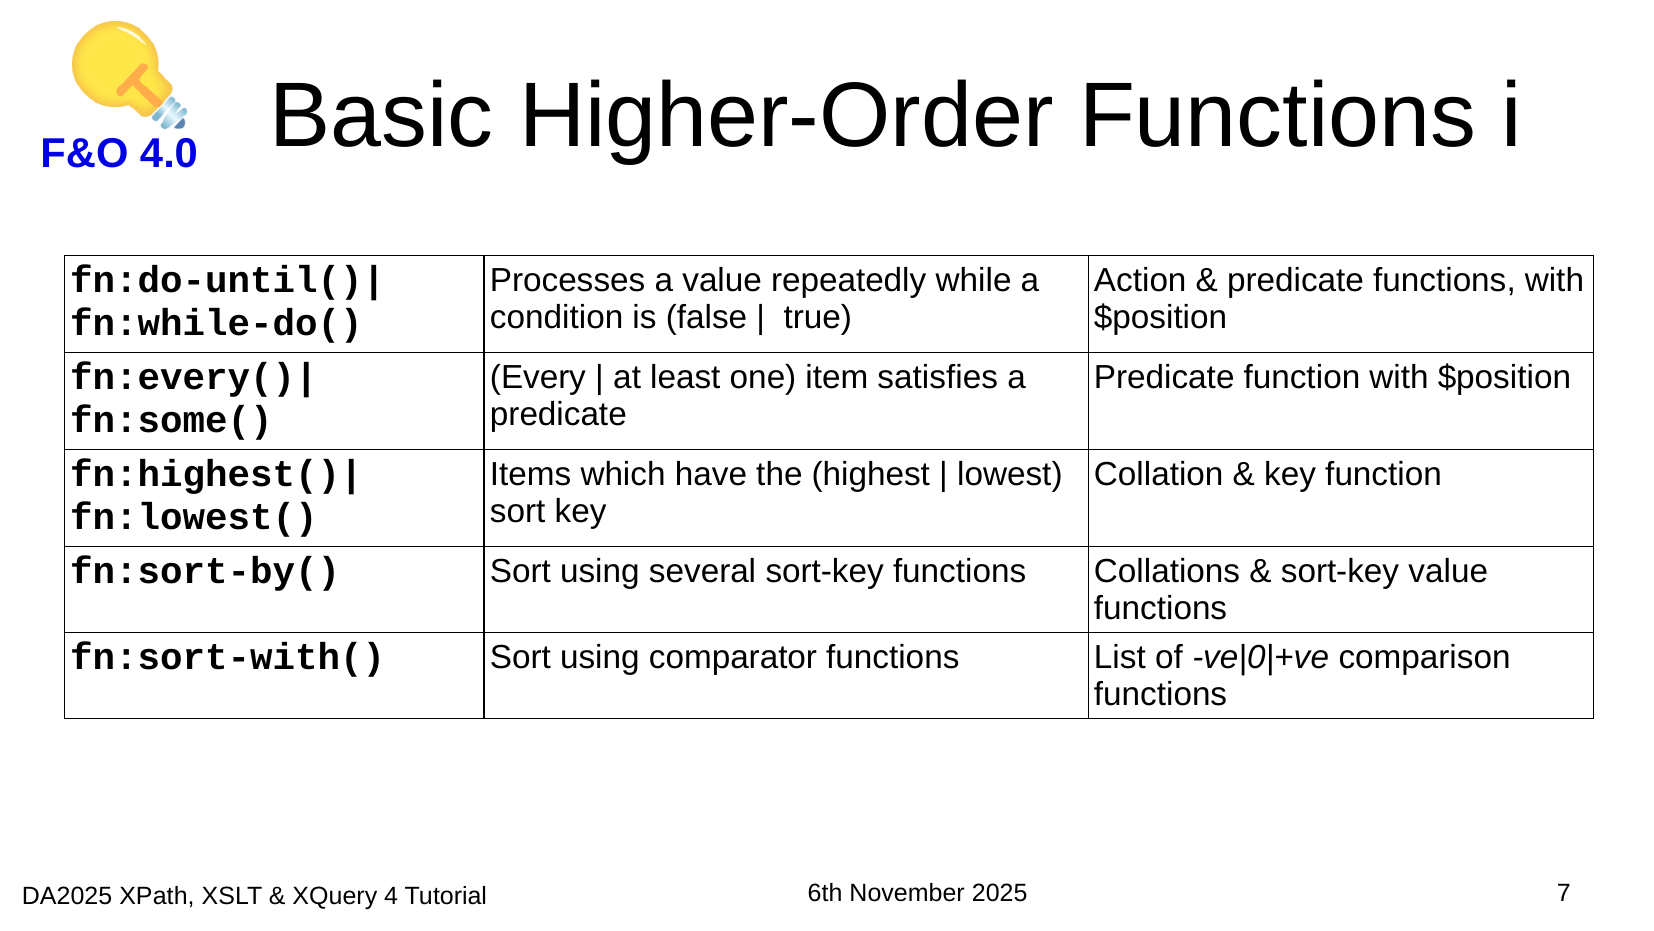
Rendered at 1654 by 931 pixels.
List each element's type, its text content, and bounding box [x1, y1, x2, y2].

picture [72, 21, 187, 129]
table_cell Items which have the (highest | lowest) sort key [485, 450, 1088, 546]
table_cell (Every | at least one) item satisfies a predicate [485, 353, 1088, 449]
table_cell fn:sort-with() [65, 633, 483, 718]
table_header fn:do-until()| fn:while-do() [65, 256, 483, 352]
table_cell fn:sort-by() [65, 547, 483, 632]
table_cell Sort using several sort-key functions [485, 547, 1088, 632]
table_cell Predicate function with $position [1089, 353, 1593, 449]
table_header Action & predicate functions, with $position [1089, 256, 1593, 352]
table_header Processes a value repeatedly while a condition is (false | true) [485, 256, 1088, 352]
table_cell List of -ve|0|+ve comparison functions [1089, 633, 1593, 718]
table_cell Sort using comparator functions [485, 633, 1088, 718]
table_cell fn:highest()| fn:lowest() [65, 450, 483, 546]
table_cell fn:every()| fn:some() [65, 353, 483, 449]
title Basic Higher-Order Functions i [222, 37, 1571, 193]
table_cell Collations & sort-key value functions [1089, 547, 1593, 632]
table_cell Collation & key function [1089, 450, 1593, 546]
